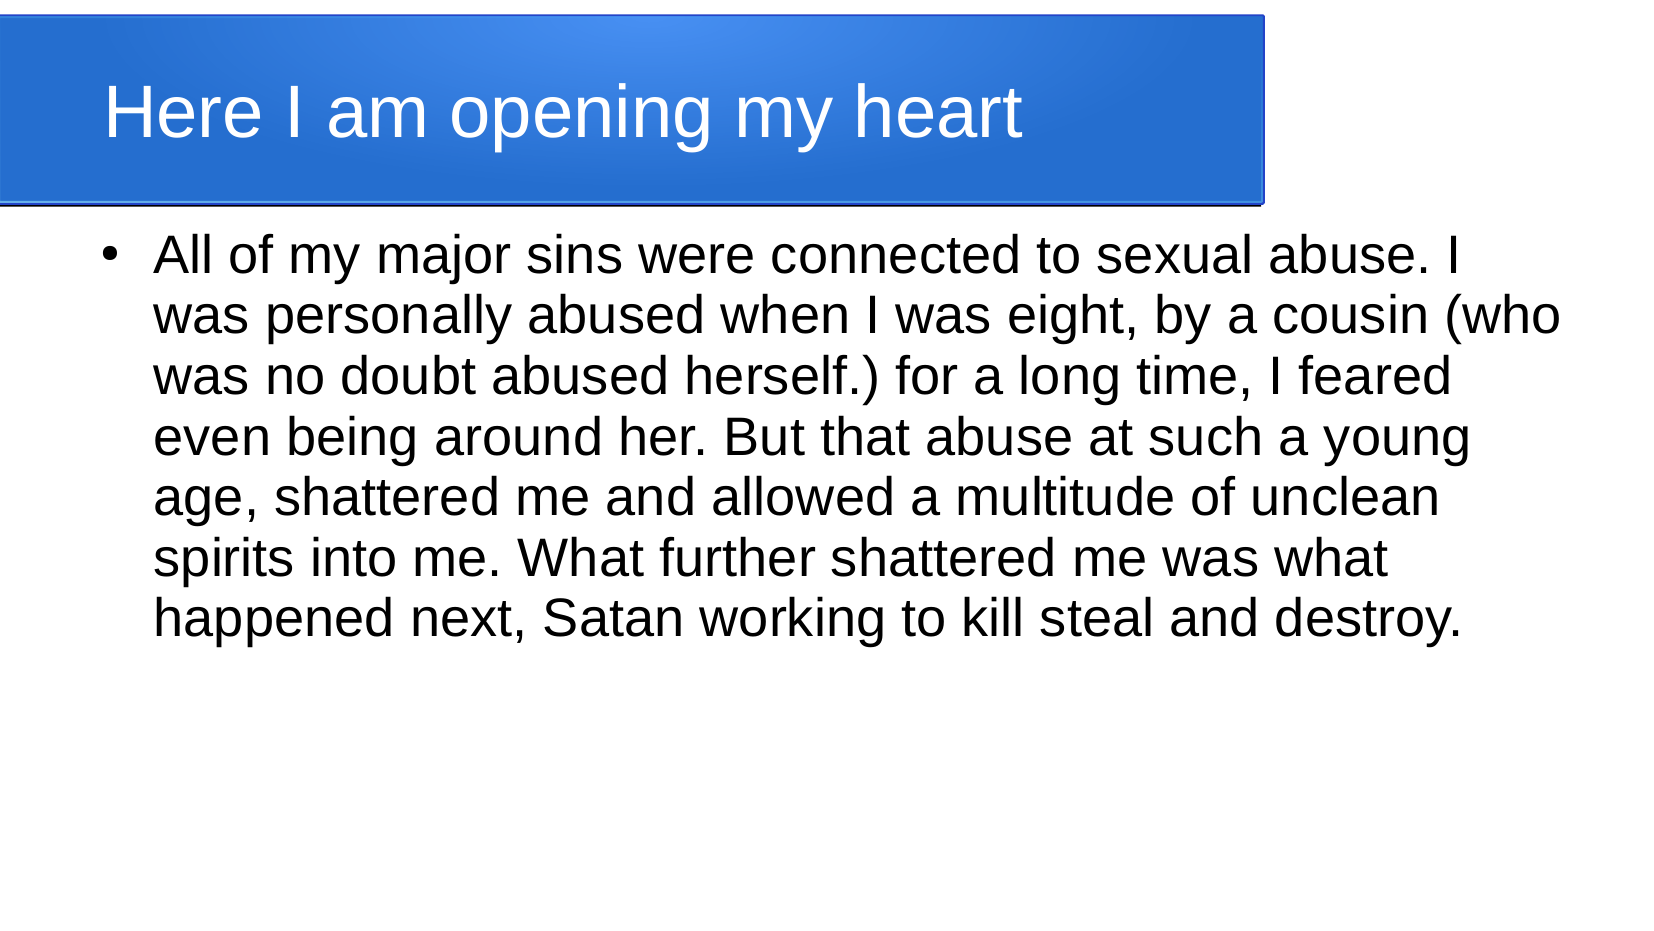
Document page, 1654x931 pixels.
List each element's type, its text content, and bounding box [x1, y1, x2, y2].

list All of my major sins were connected to sexual abuse. I was personally abused when I was eight, by a cousin (who was no doubt abused herself.) for a long time, I feared even being around her. But that abuse at such a young age, shattered me and allowed a multitude of unclean spirits into me. What further shattered me was what happened next, Satan working to kill steal and destroy. [82, 224, 1571, 764]
title Here I am opening my heart [82, 35, 1235, 189]
